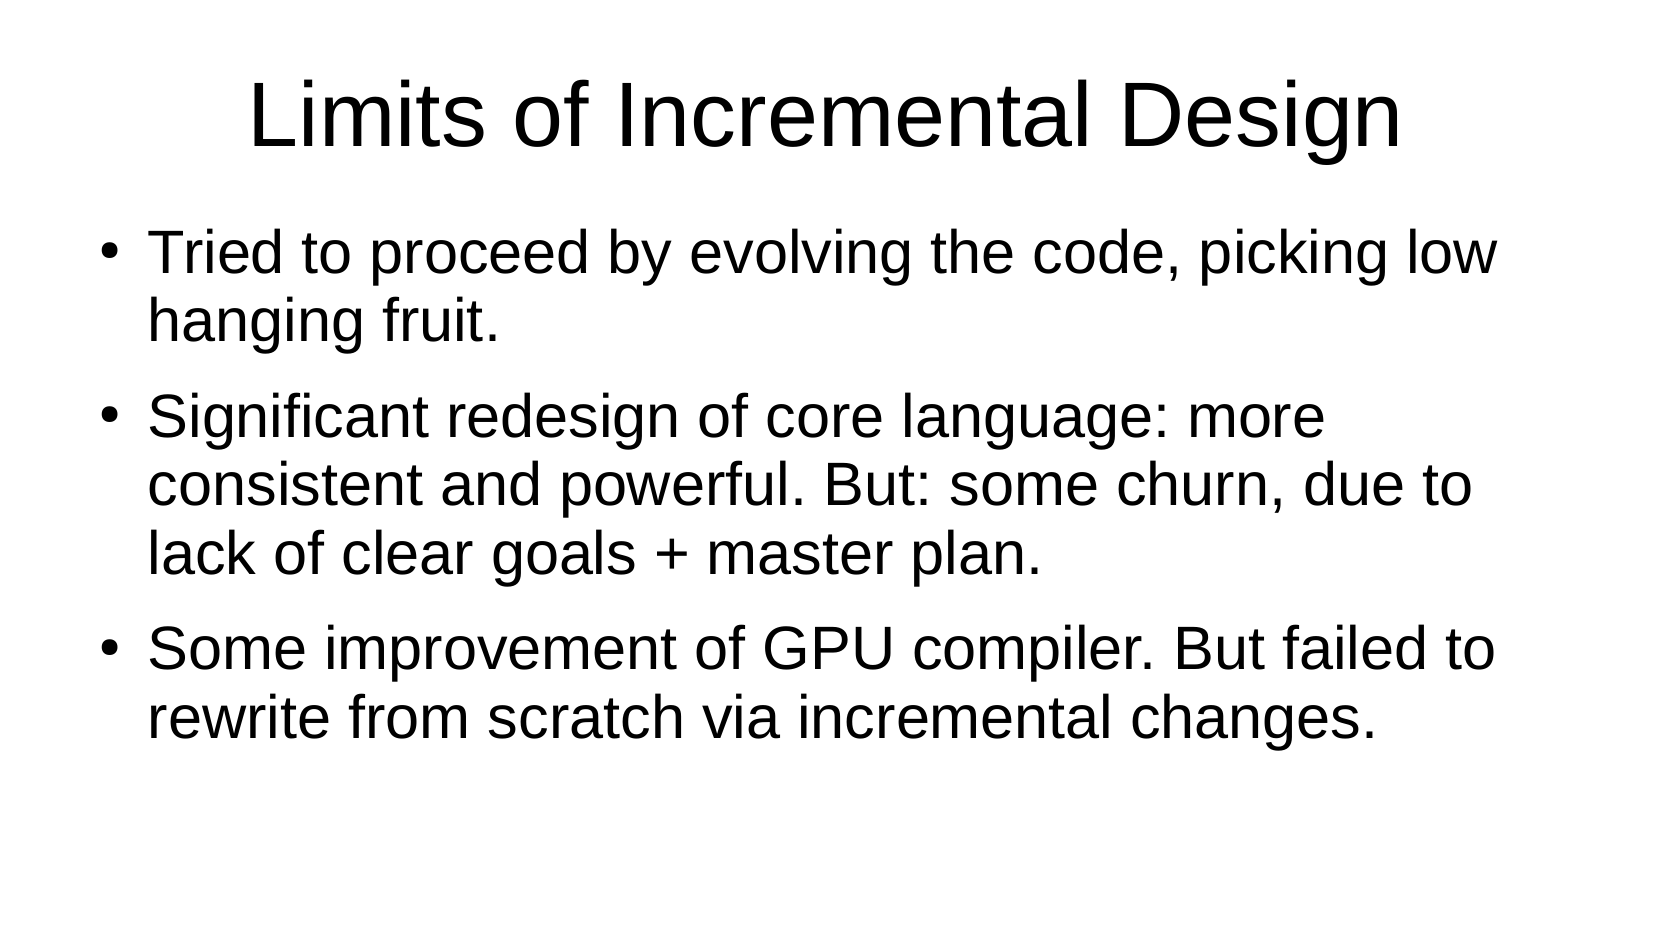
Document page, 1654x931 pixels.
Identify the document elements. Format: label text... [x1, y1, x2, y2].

list Tried to proceed by evolving the code, picking low hanging fruit. Significant redesign of core language: more consistent and powerful. But: some churn, due to lack of clear goals + master plan. Some improvement of GPU compiler. But failed to rewrite from scratch via incremental changes. [82, 217, 1571, 758]
title Limits of Incremental Design [82, 37, 1571, 193]
